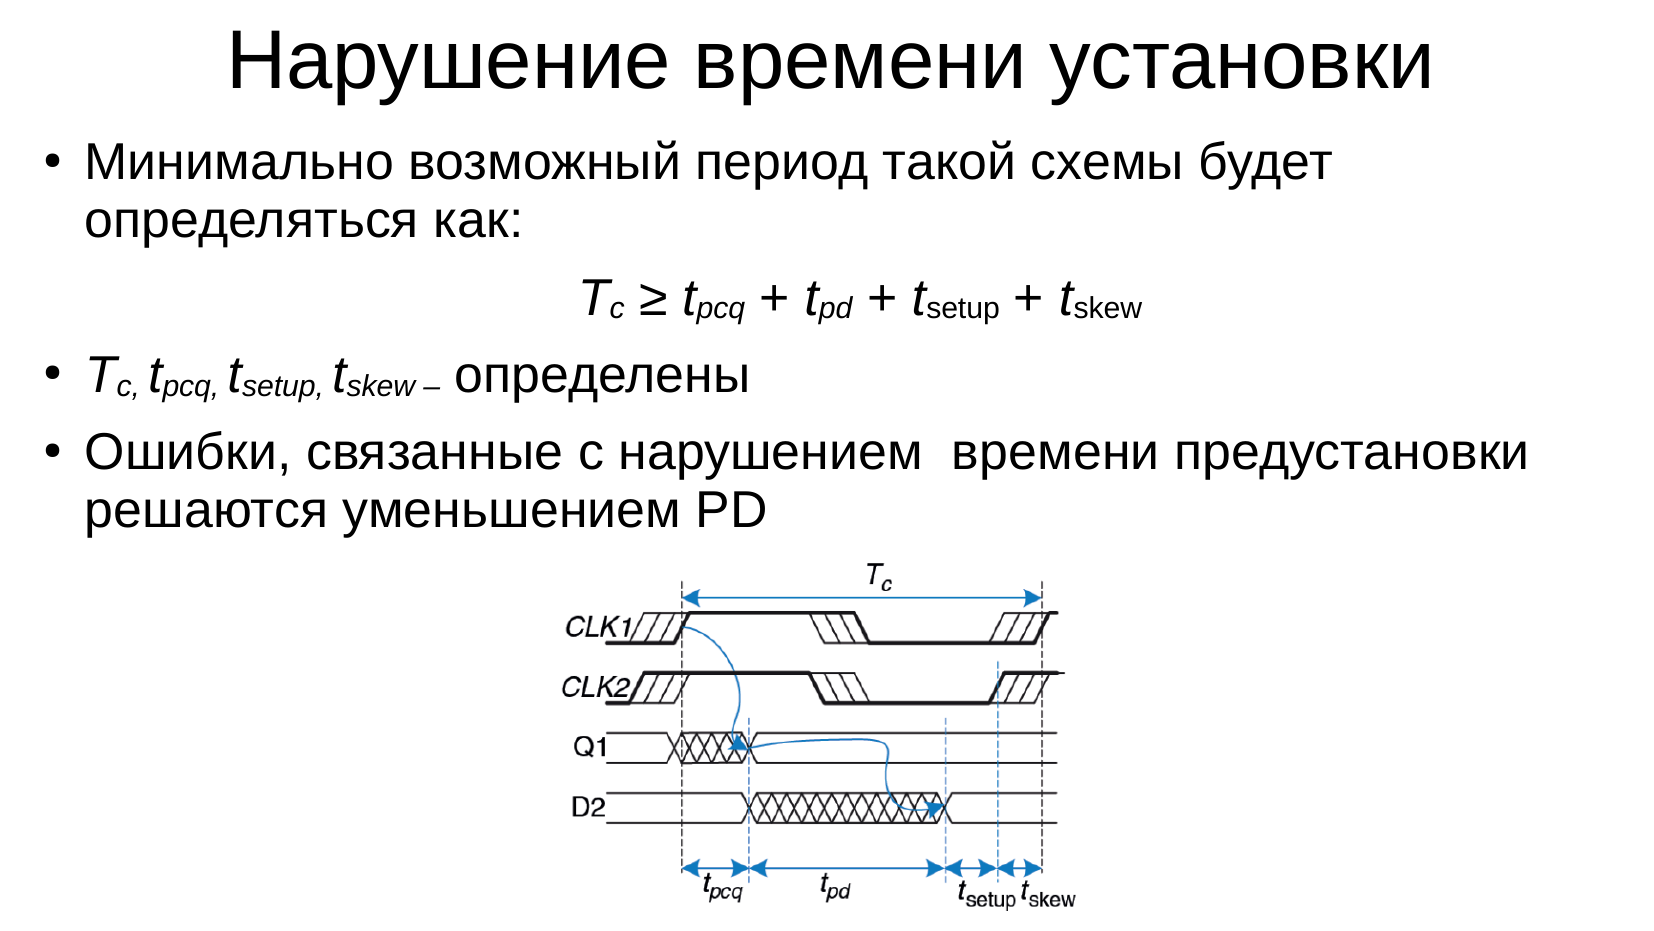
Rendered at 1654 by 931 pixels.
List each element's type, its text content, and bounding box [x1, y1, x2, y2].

title Нарушение времени установки [20, 0, 1641, 121]
picture [558, 560, 1086, 913]
list Минимально возможный период такой схемы будет определяться как: Tc ≥ tpcq + tpd + tsetup + tskew Tc, tpcq, tsetup, tskew – определены Ошибки, связанные с нарушением времени предустановки решаются уменьшением PD [29, 132, 1636, 541]
